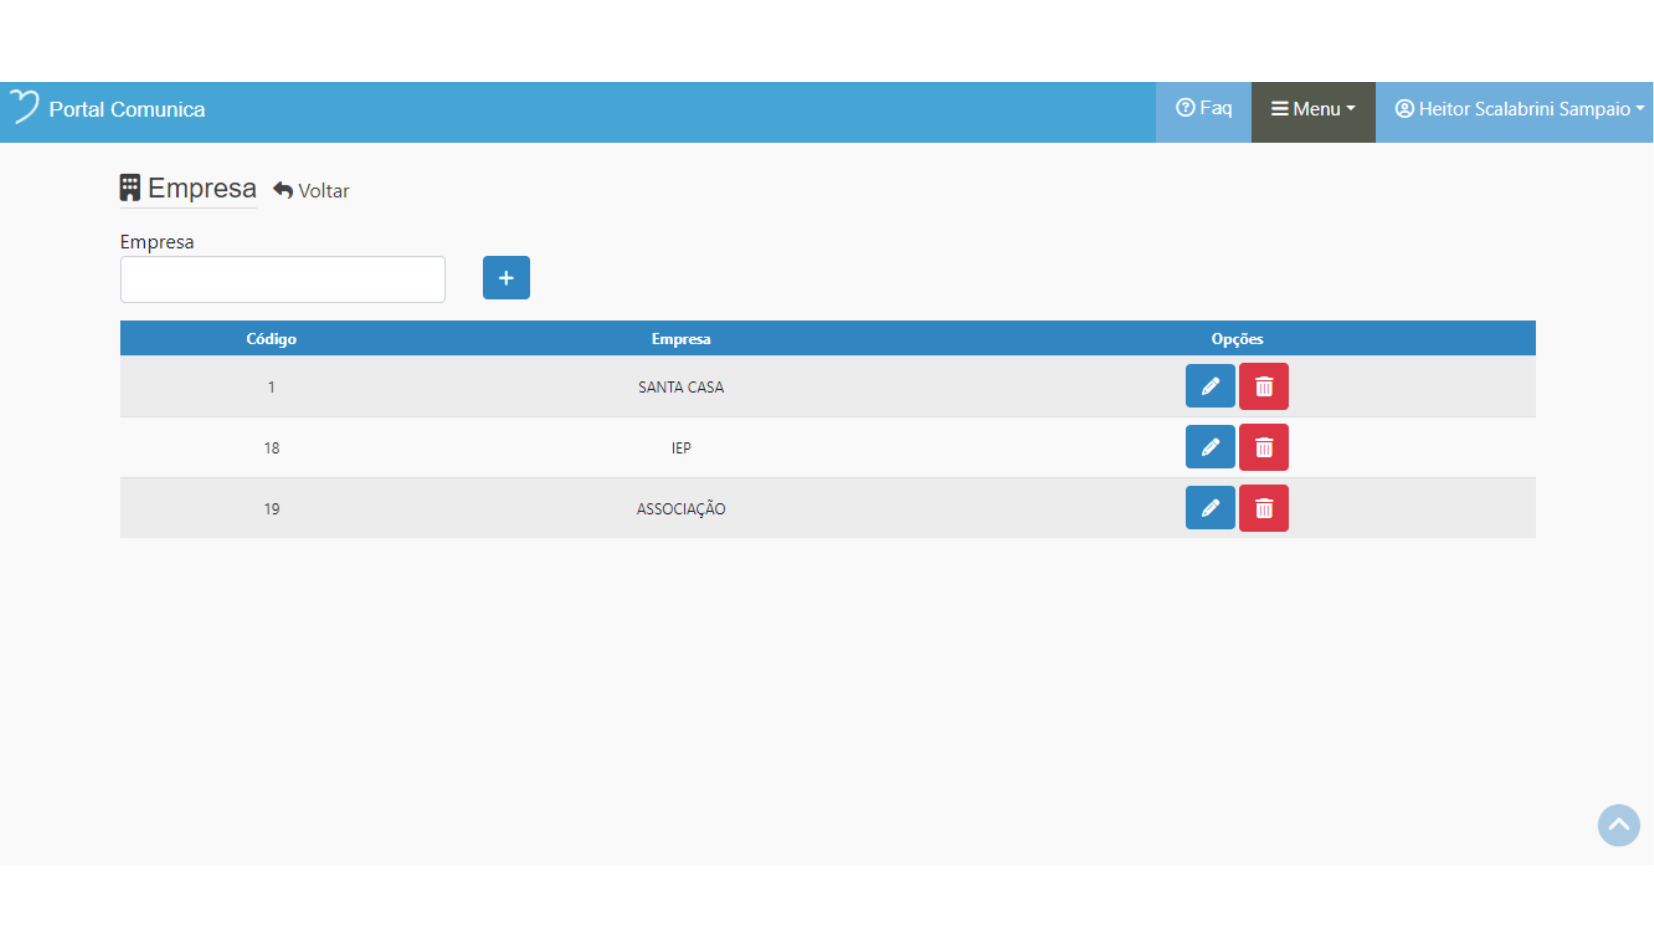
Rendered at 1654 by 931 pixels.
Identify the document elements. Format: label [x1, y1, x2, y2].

picture [0, 82, 1654, 865]
